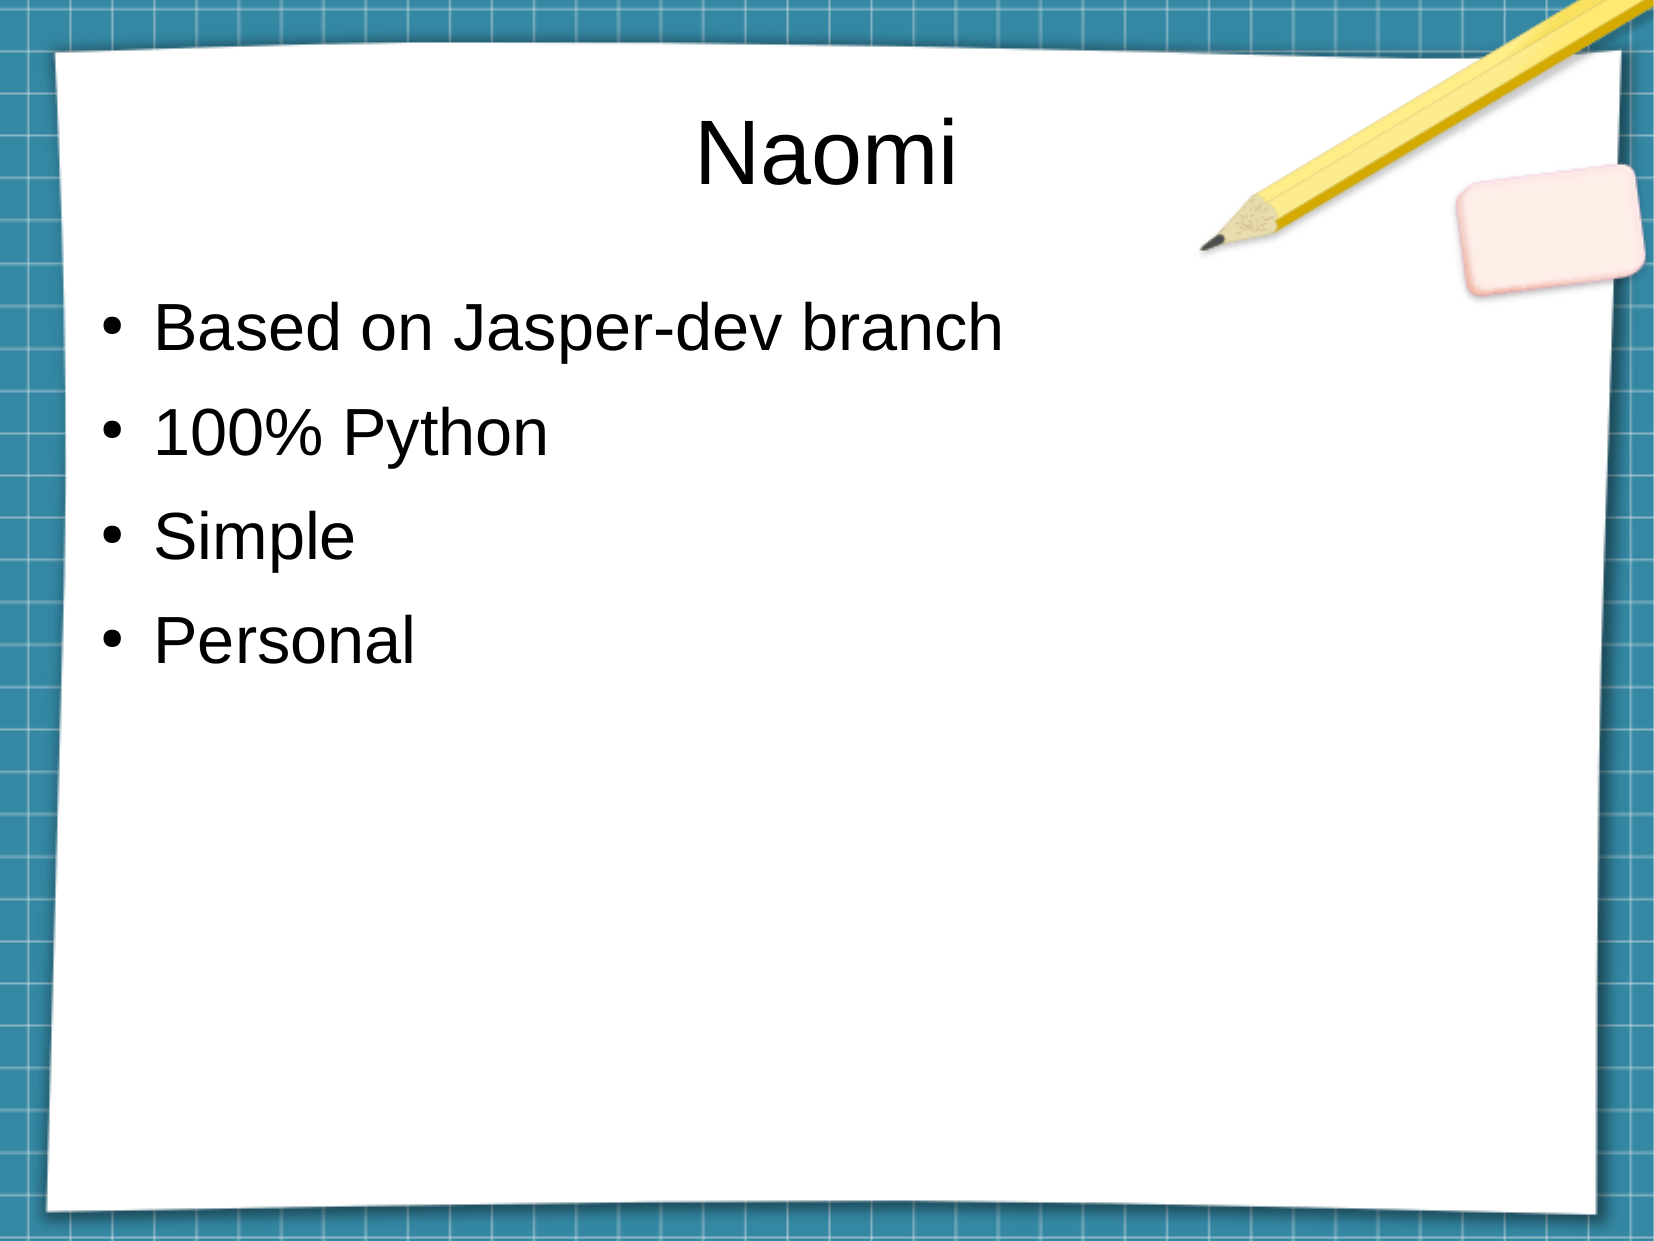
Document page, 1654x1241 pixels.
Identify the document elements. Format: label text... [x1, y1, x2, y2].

list Based on Jasper-dev branch 100% Python Simple Personal [82, 290, 1571, 1010]
title Naomi [82, 49, 1571, 257]
picture [0, 0, 1654, 1241]
